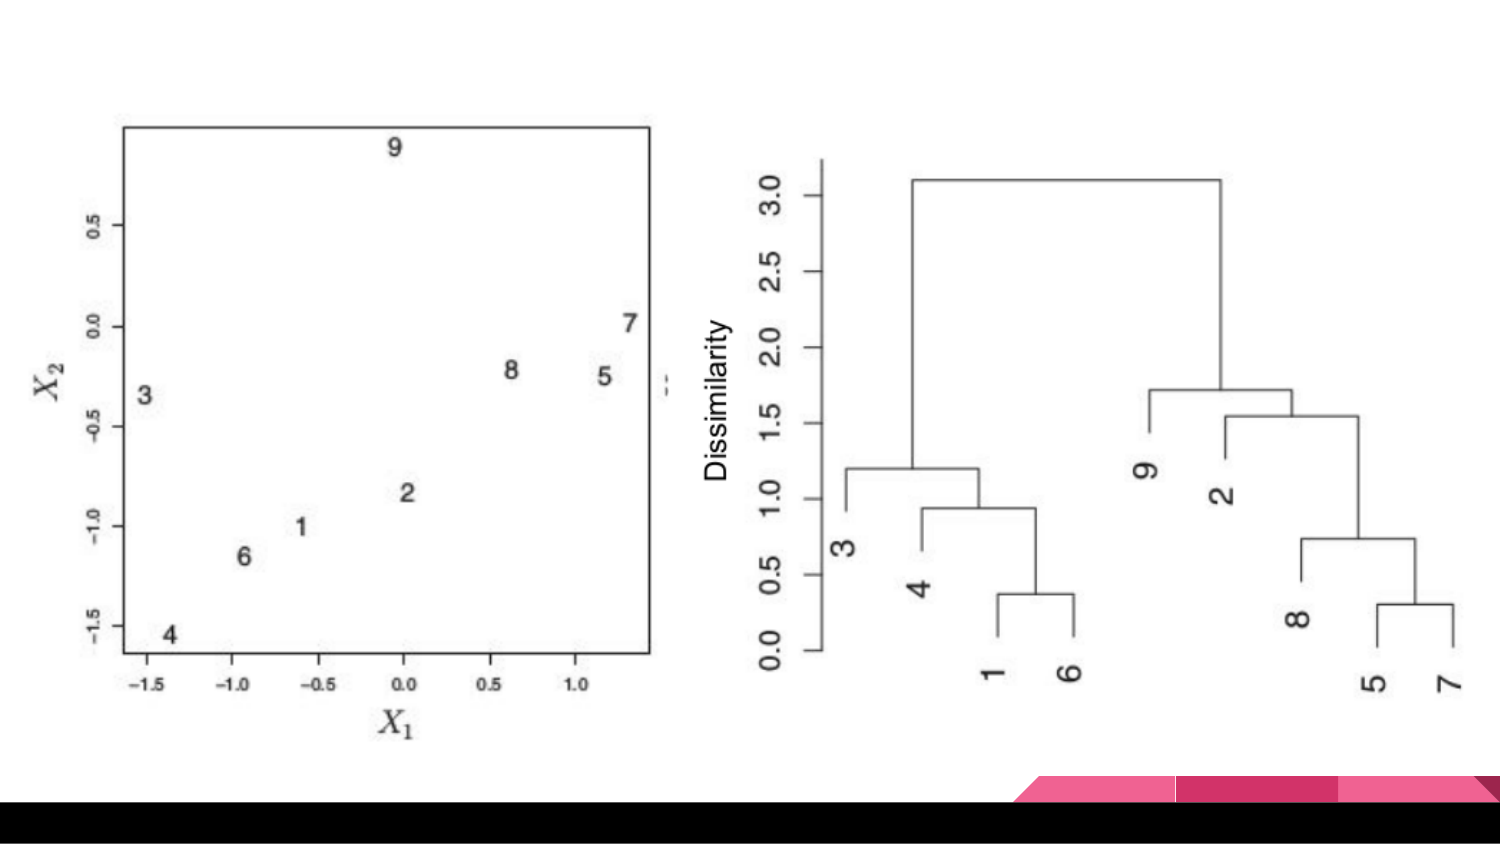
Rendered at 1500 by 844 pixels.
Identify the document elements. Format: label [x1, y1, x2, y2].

picture [3, 105, 1500, 776]
